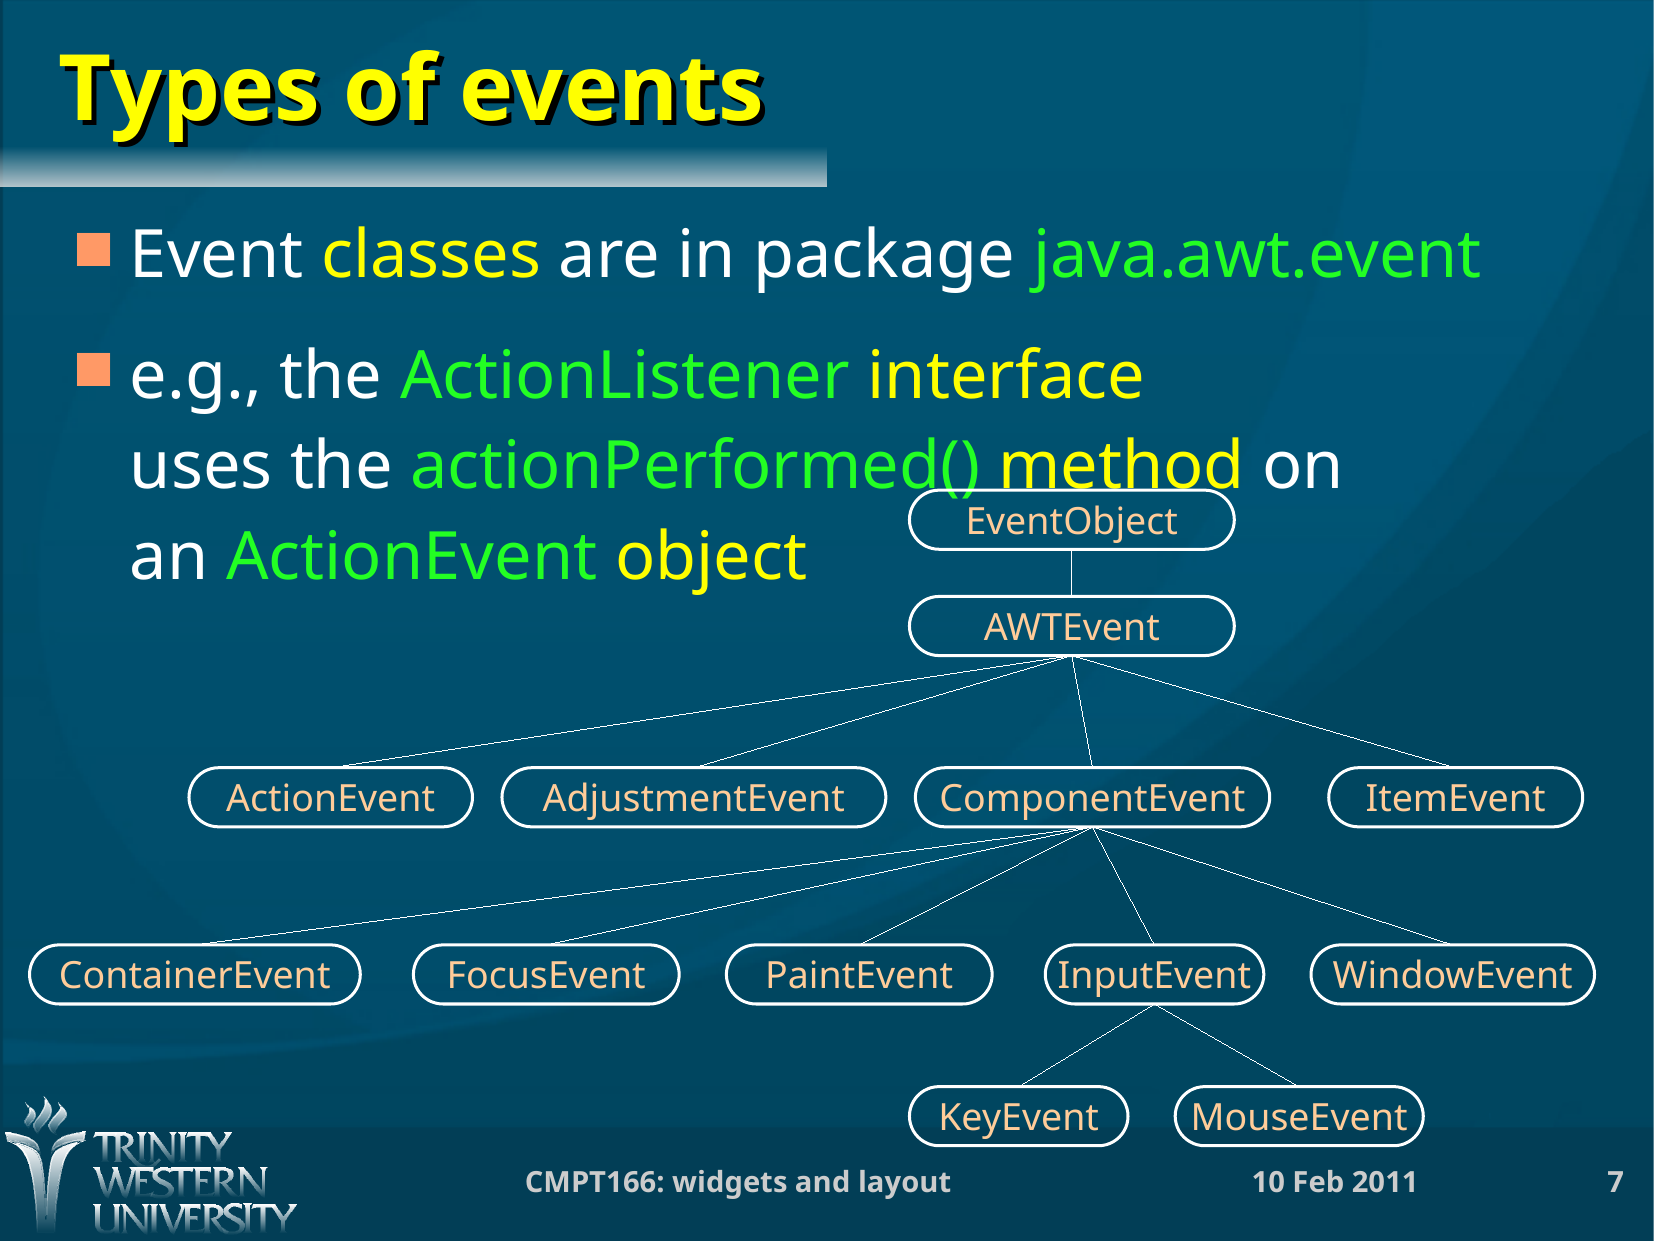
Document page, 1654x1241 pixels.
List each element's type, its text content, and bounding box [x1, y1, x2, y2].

text_box WindowEvent [1311, 944, 1595, 1004]
text_box ItemEvent [1328, 767, 1583, 827]
picture [38, 1227, 54, 1232]
title Types of events [59, 19, 1595, 148]
text_box PaintEvent [726, 944, 993, 1004]
text_box AdjustmentEvent [501, 767, 886, 827]
text_box AWTEvent [909, 596, 1235, 656]
text_box FocusEvent [413, 944, 680, 1004]
text_box KeyEvent [909, 1086, 1129, 1146]
text_box MouseEvent [1175, 1086, 1424, 1146]
text_box ContainerEvent [29, 944, 361, 1004]
list Event classes are in package java.awt.event e.g., the ActionListener interface uses the actionPerformed() method on an ActionEvent object [0, 154, 827, 158]
text_box ComponentEvent [915, 767, 1270, 827]
text_box ActionEvent [188, 767, 473, 827]
text_box InputEvent [1045, 944, 1264, 1004]
list Event classes are in package java.awt.event e.g., the ActionListener interface uses the actionPerformed() method on an ActionEvent object [59, 206, 1625, 562]
text_box EventObject [909, 490, 1235, 550]
